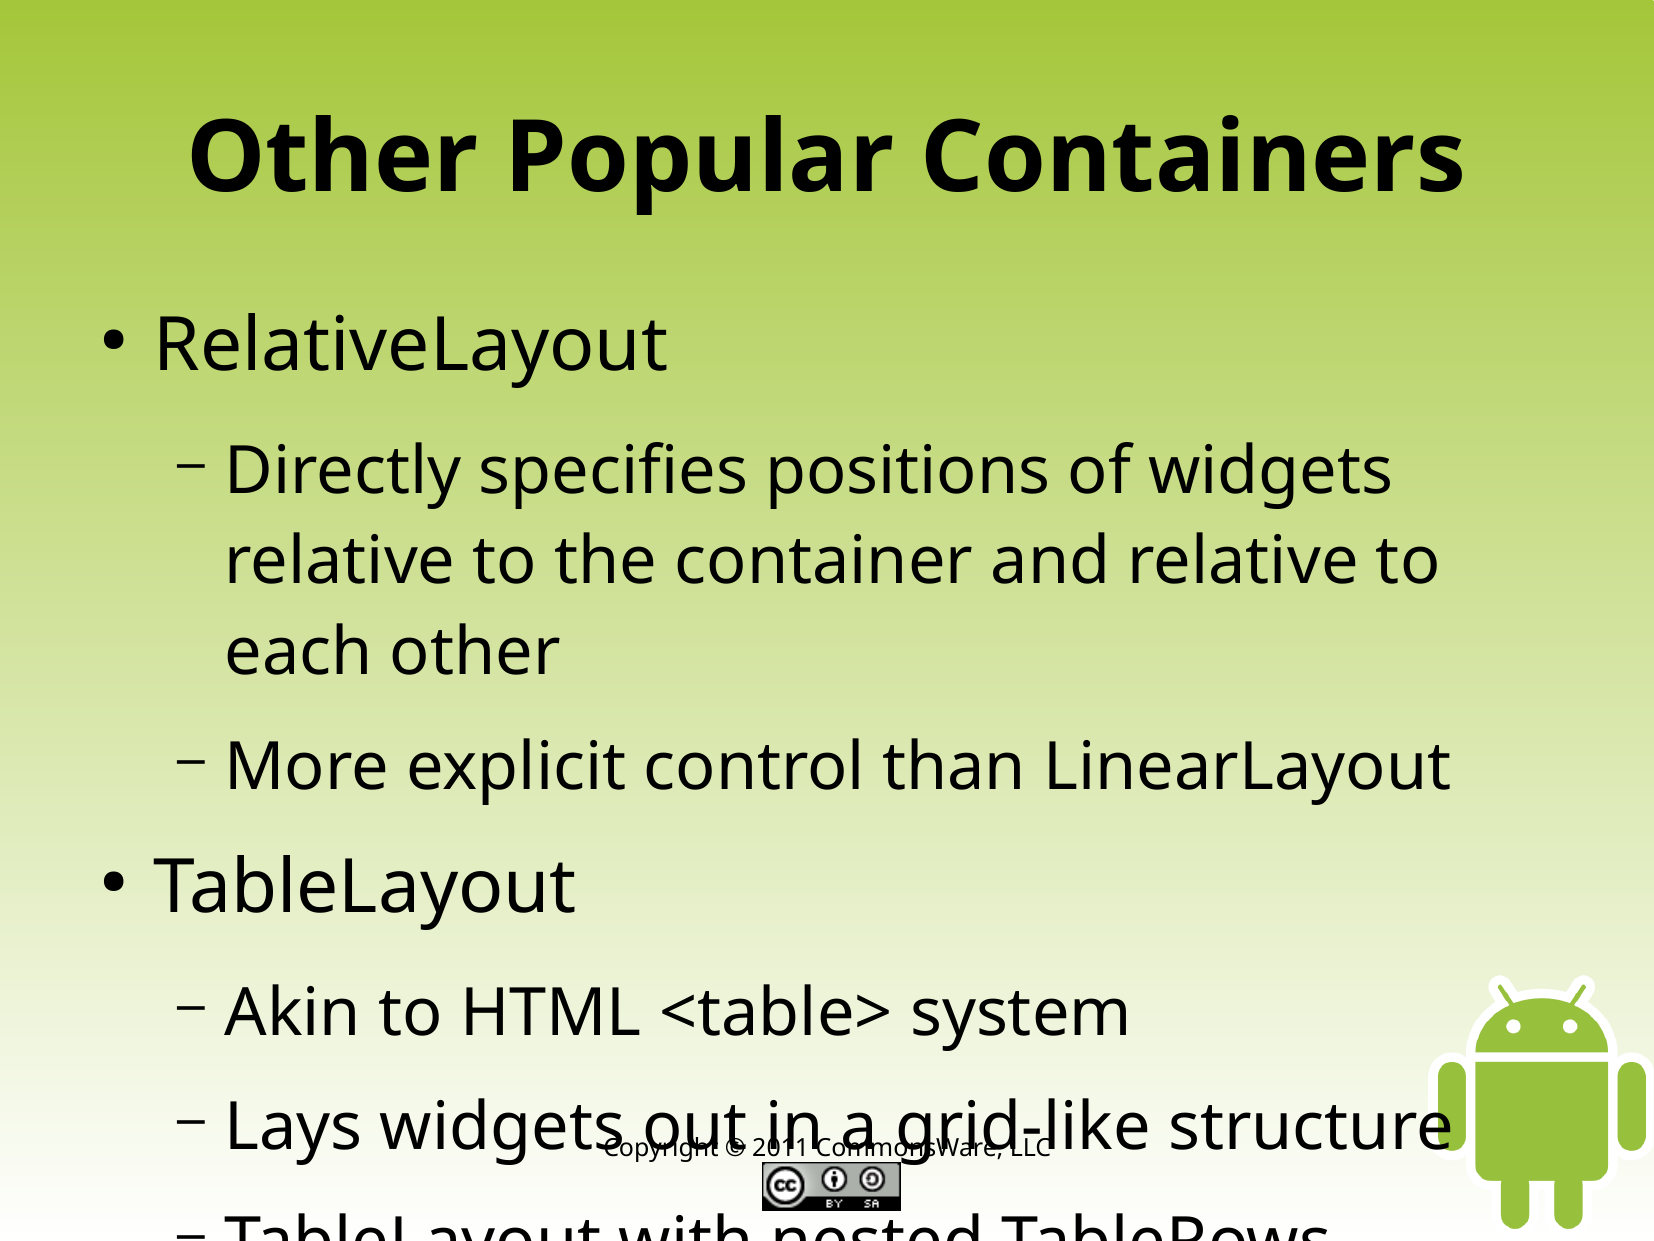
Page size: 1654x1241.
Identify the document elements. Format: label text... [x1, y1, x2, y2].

title Other Popular Containers [82, 49, 1571, 257]
picture [1428, 1117, 1444, 1128]
picture [1428, 975, 1654, 1238]
list RelativeLayout Directly specifies positions of widgets relative to the container and relative to each other More explicit control than LinearLayout TableLayout Akin to HTML <table> system Lays widgets out in a grid-like structure TableLayout with nested TableRows [82, 290, 1538, 1117]
picture [762, 1162, 901, 1211]
